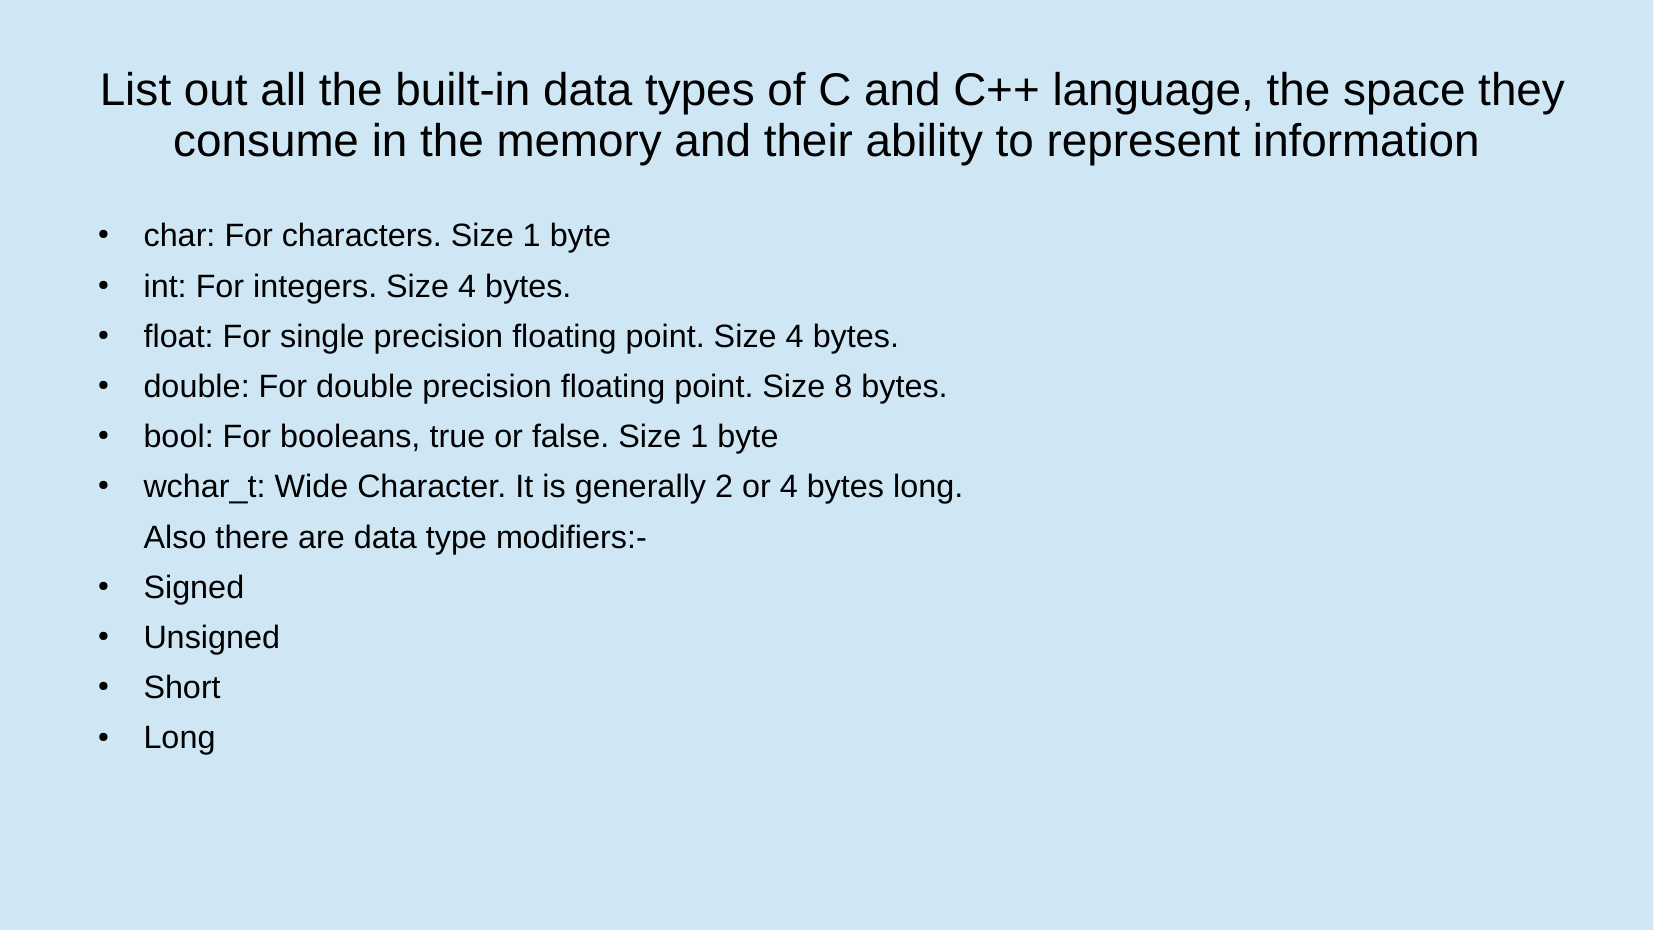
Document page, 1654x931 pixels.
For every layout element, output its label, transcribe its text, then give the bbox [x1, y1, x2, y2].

title List out all the built-in data types of C and C++ language, the space they consume in the memory and their ability to represent information [82, 37, 1571, 193]
list char: For characters. Size 1 byte int: For integers. Size 4 bytes. float: For single precision floating point. Size 4 bytes. double: For double precision floating point. Size 8 bytes. bool: For booleans, true or false. Size 1 byte wchar_t: Wide Character. It is generally 2 or 4 bytes long. Also there are data type modifiers:- Signed Unsigned Short Long [82, 217, 1571, 758]
